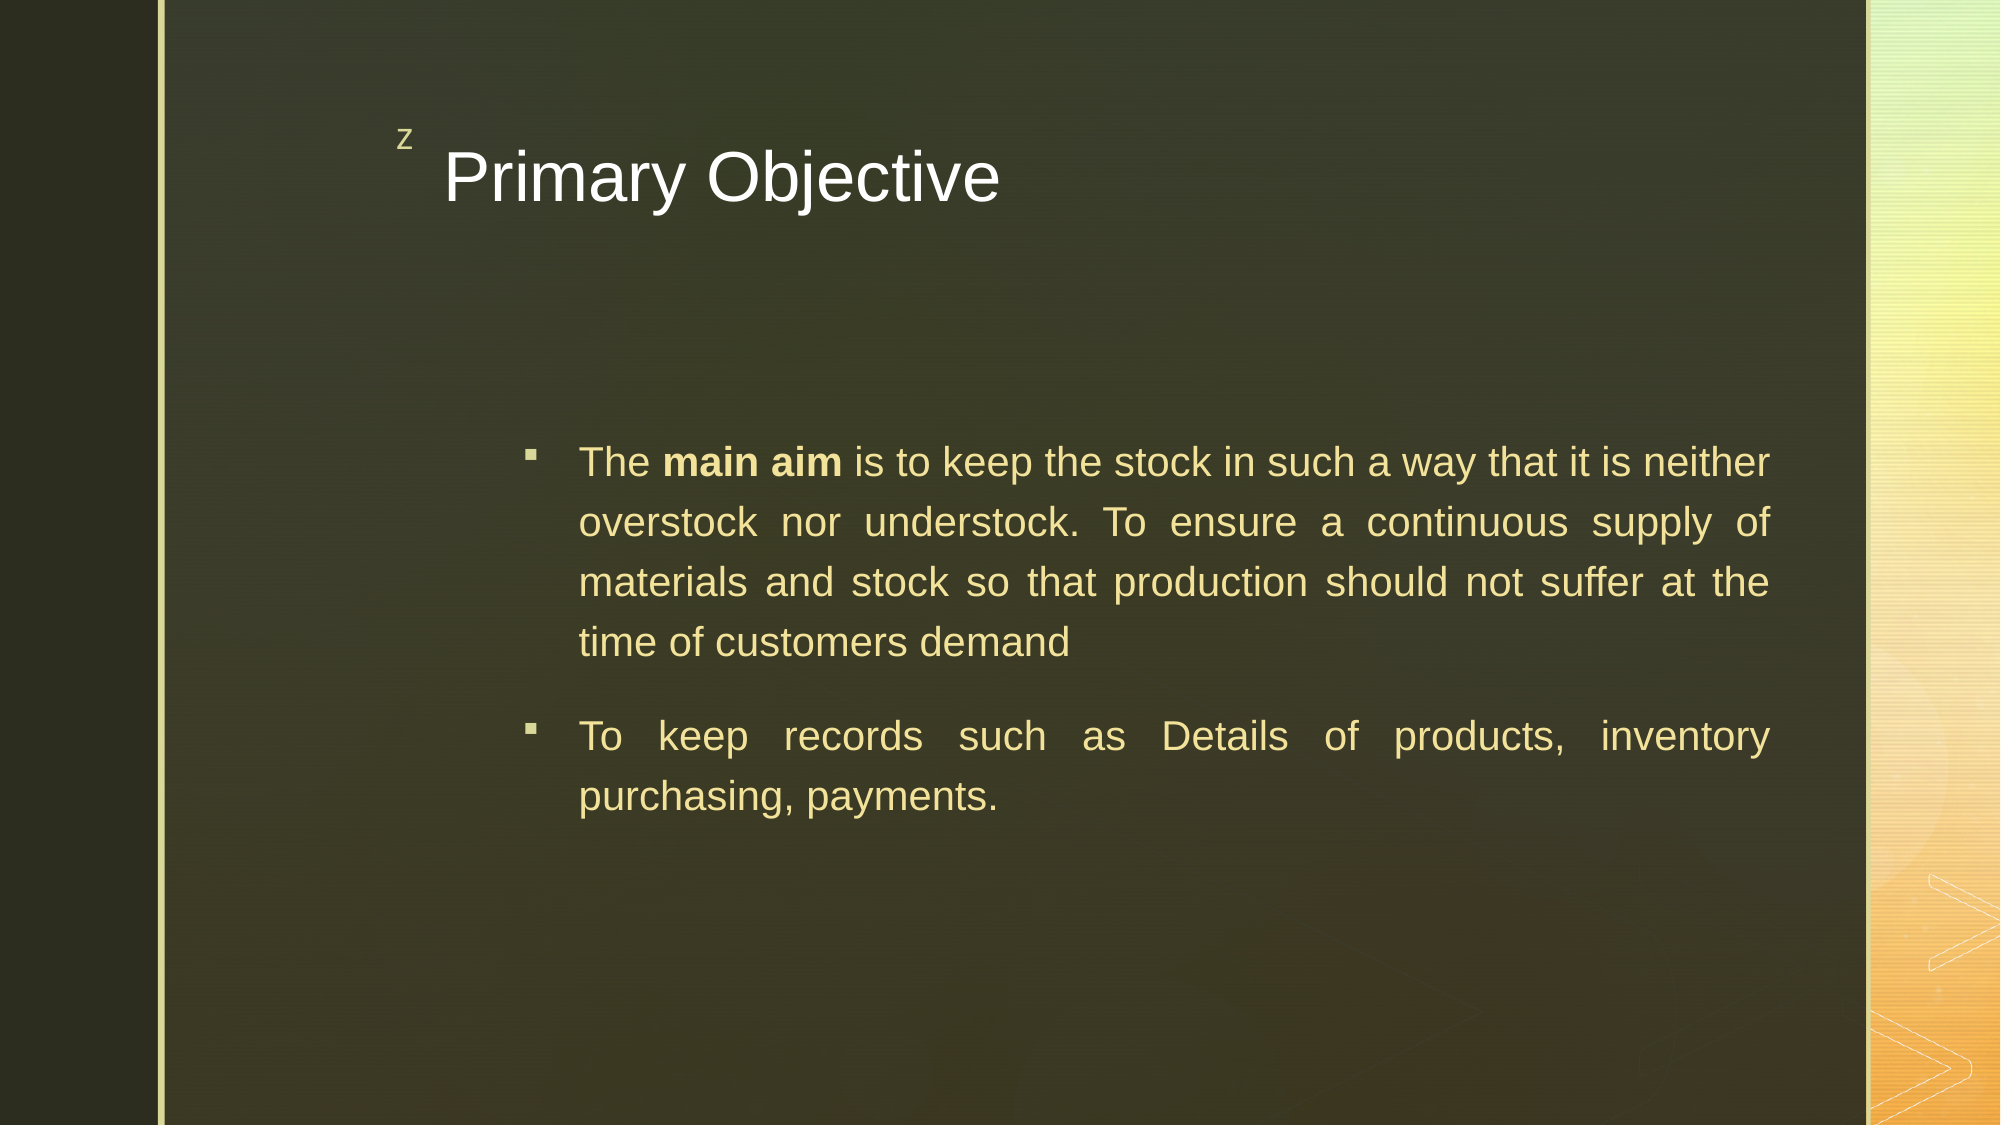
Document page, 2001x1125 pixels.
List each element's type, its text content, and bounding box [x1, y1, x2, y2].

picture [1871, 0, 2001, 1125]
list The main aim is to keep the stock in such a way that it is neither overstock nor understock. To ensure a continuous supply of materials and stock so that production should not suffer at the time of customers demand To keep records such as Details of products, inventory purchasing, payments. [507, 406, 1787, 837]
title Primary Objective [428, 132, 1734, 310]
